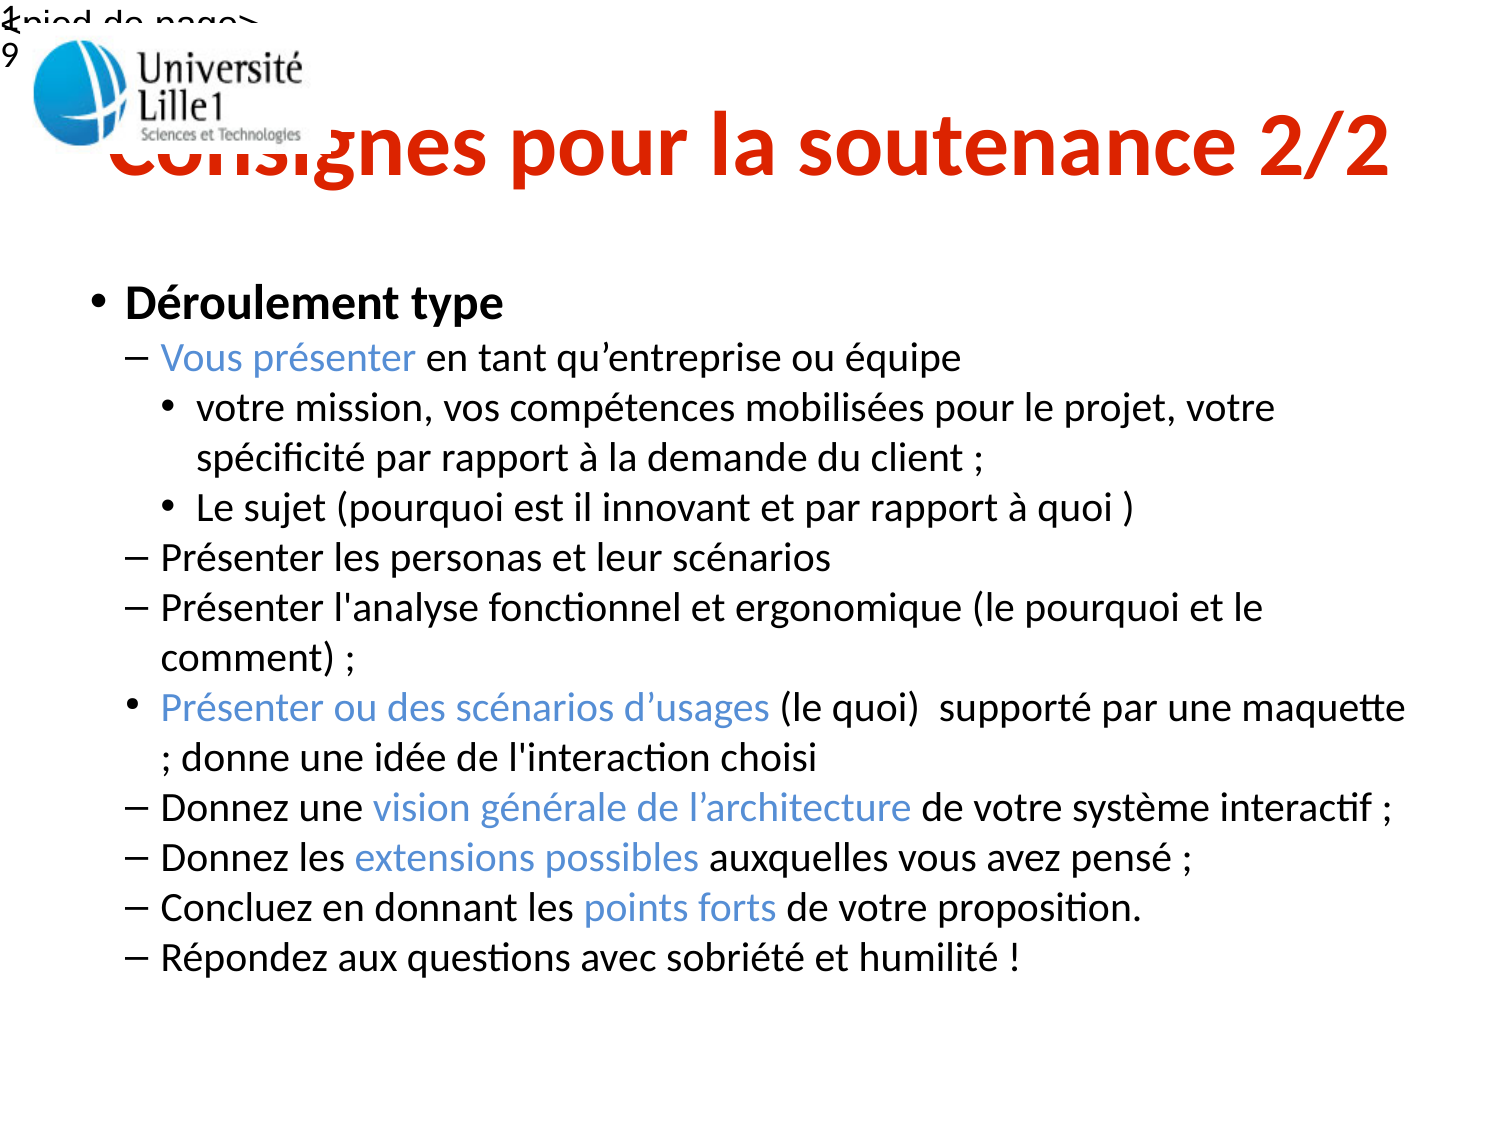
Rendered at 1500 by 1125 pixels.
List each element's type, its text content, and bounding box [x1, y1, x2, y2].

picture [21, 23, 331, 154]
text_box Déroulement type Vous présenter en tant qu’entreprise ou équipe votre mission, vos compétences mobilisées pour le projet, votre spécificité par rapport à la demande du client ; Le sujet (pourquoi est il innovant et par rapport à quoi ) Présenter les personas et leur scénarios Présenter l'analyse fonctionnel et ergonomique (le pourquoi et le comment) ; Présenter ou des scénarios d’usages (le quoi) supporté par une maquette ; donne une idée de l'interaction choisi Donnez une vision générale de l’architecture de votre système interactif ; Donnez les extensions possibles auxquelles vous avez pensé ; Concluez en donnant les points forts de votre proposition. Répondez aux questions avec sobriété et humilité ! [74, 262, 1425, 1005]
text_box Consignes pour la soutenance 2/2 [74, 45, 1425, 233]
